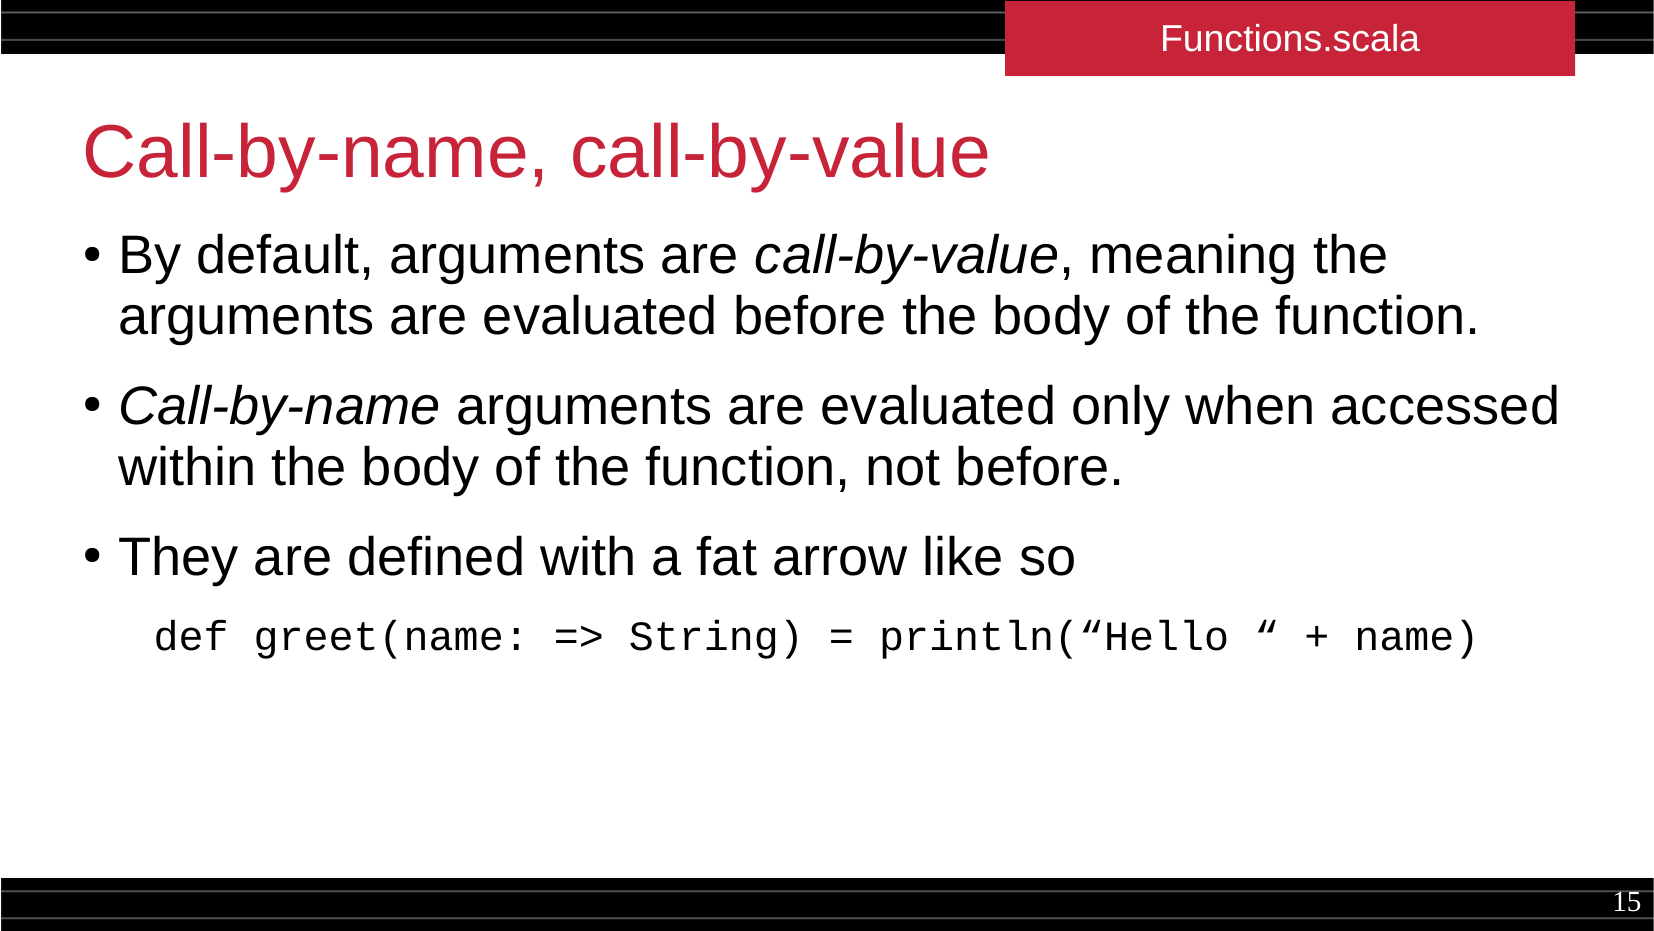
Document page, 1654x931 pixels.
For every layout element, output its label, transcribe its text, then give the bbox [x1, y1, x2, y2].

list By default, arguments are call-by-value, meaning the arguments are evaluated before the body of the function. Call-by-name arguments are evaluated only when accessed within the body of the function, not before. They are defined with a fat arrow like so def greet(name: => String) = println(“Hello “ + name) [82, 225, 1571, 856]
picture [1, 0, 1005, 54]
picture [1576, 0, 1654, 54]
title Call-by-name, call-by-value [82, 92, 1571, 211]
text_box Functions.scala [1005, 0, 1576, 76]
picture [1, 878, 1654, 931]
